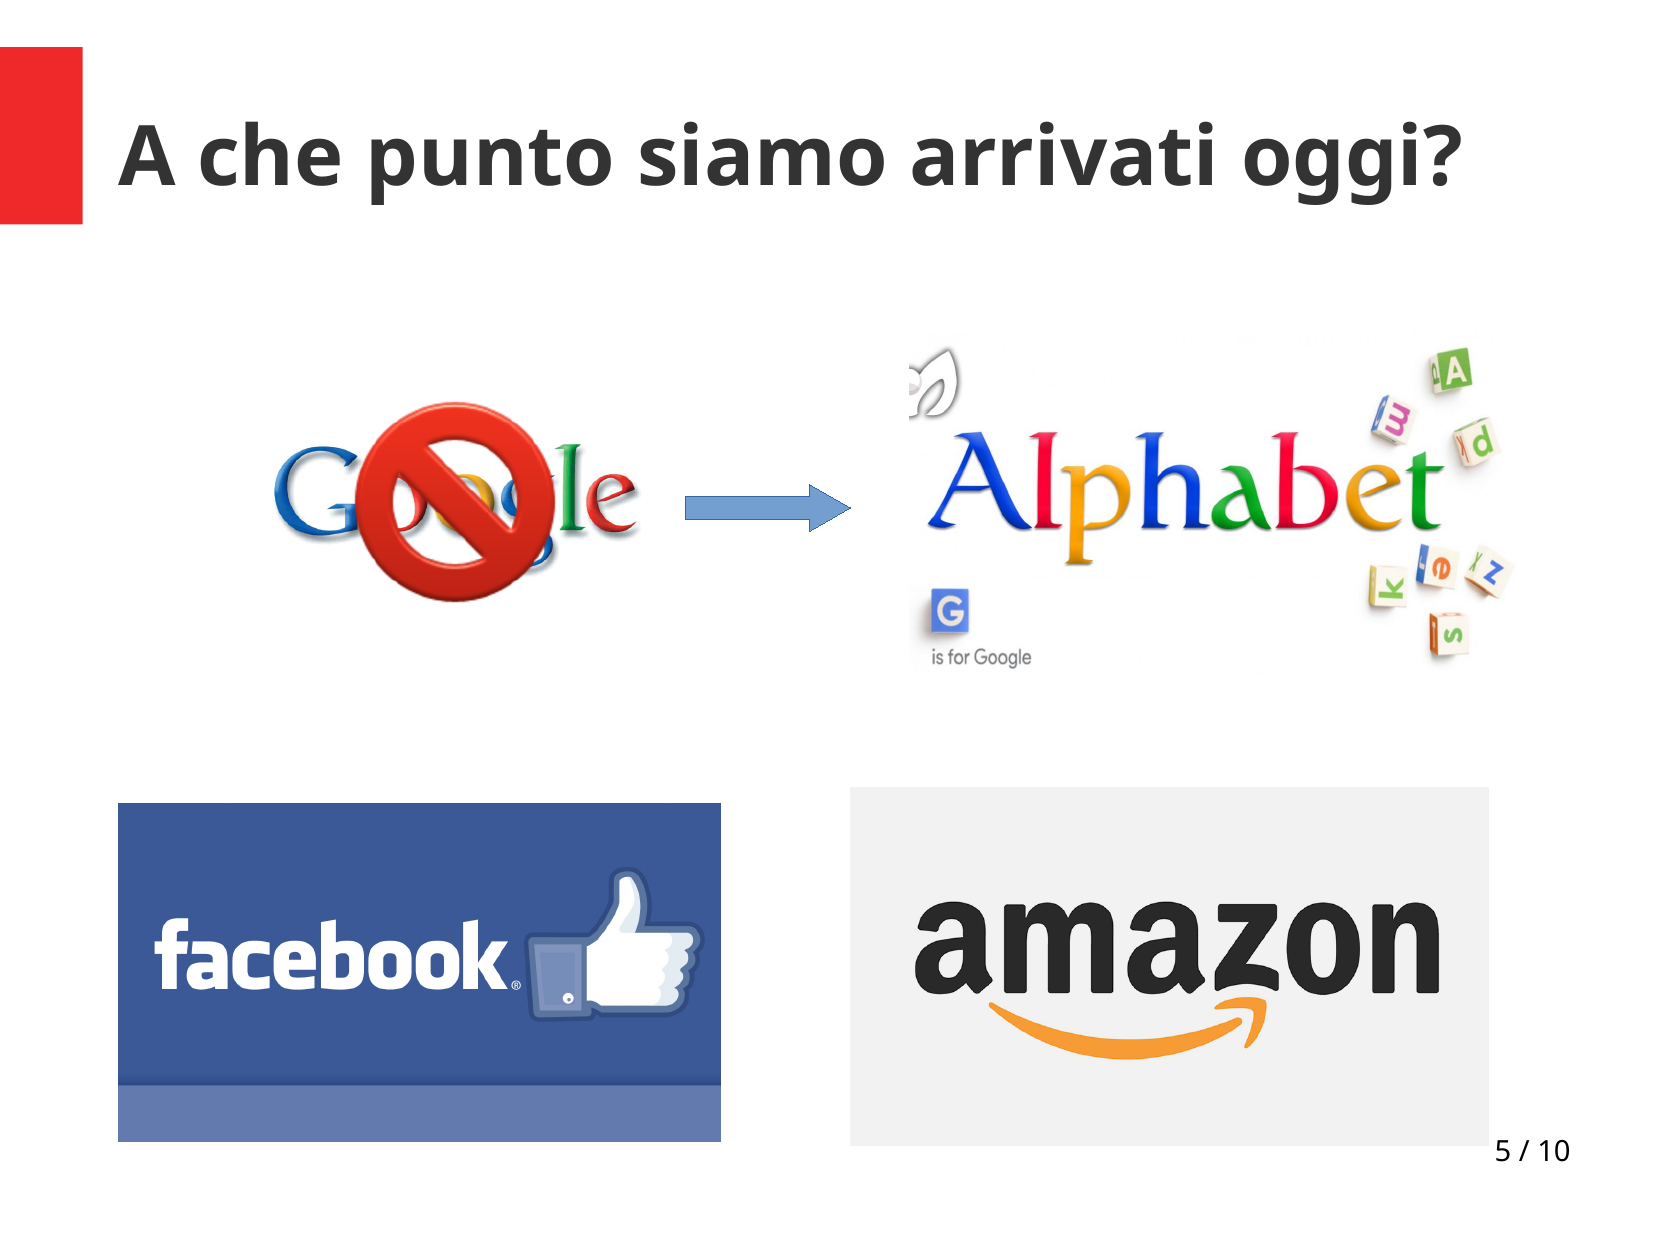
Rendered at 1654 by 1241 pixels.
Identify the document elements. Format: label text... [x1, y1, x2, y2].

title A che punto siamo arrivati oggi? [118, 49, 1571, 257]
picture [224, 334, 686, 662]
picture [850, 787, 1489, 1146]
text_box [685, 484, 851, 532]
picture [909, 330, 1522, 676]
picture [118, 803, 721, 1142]
